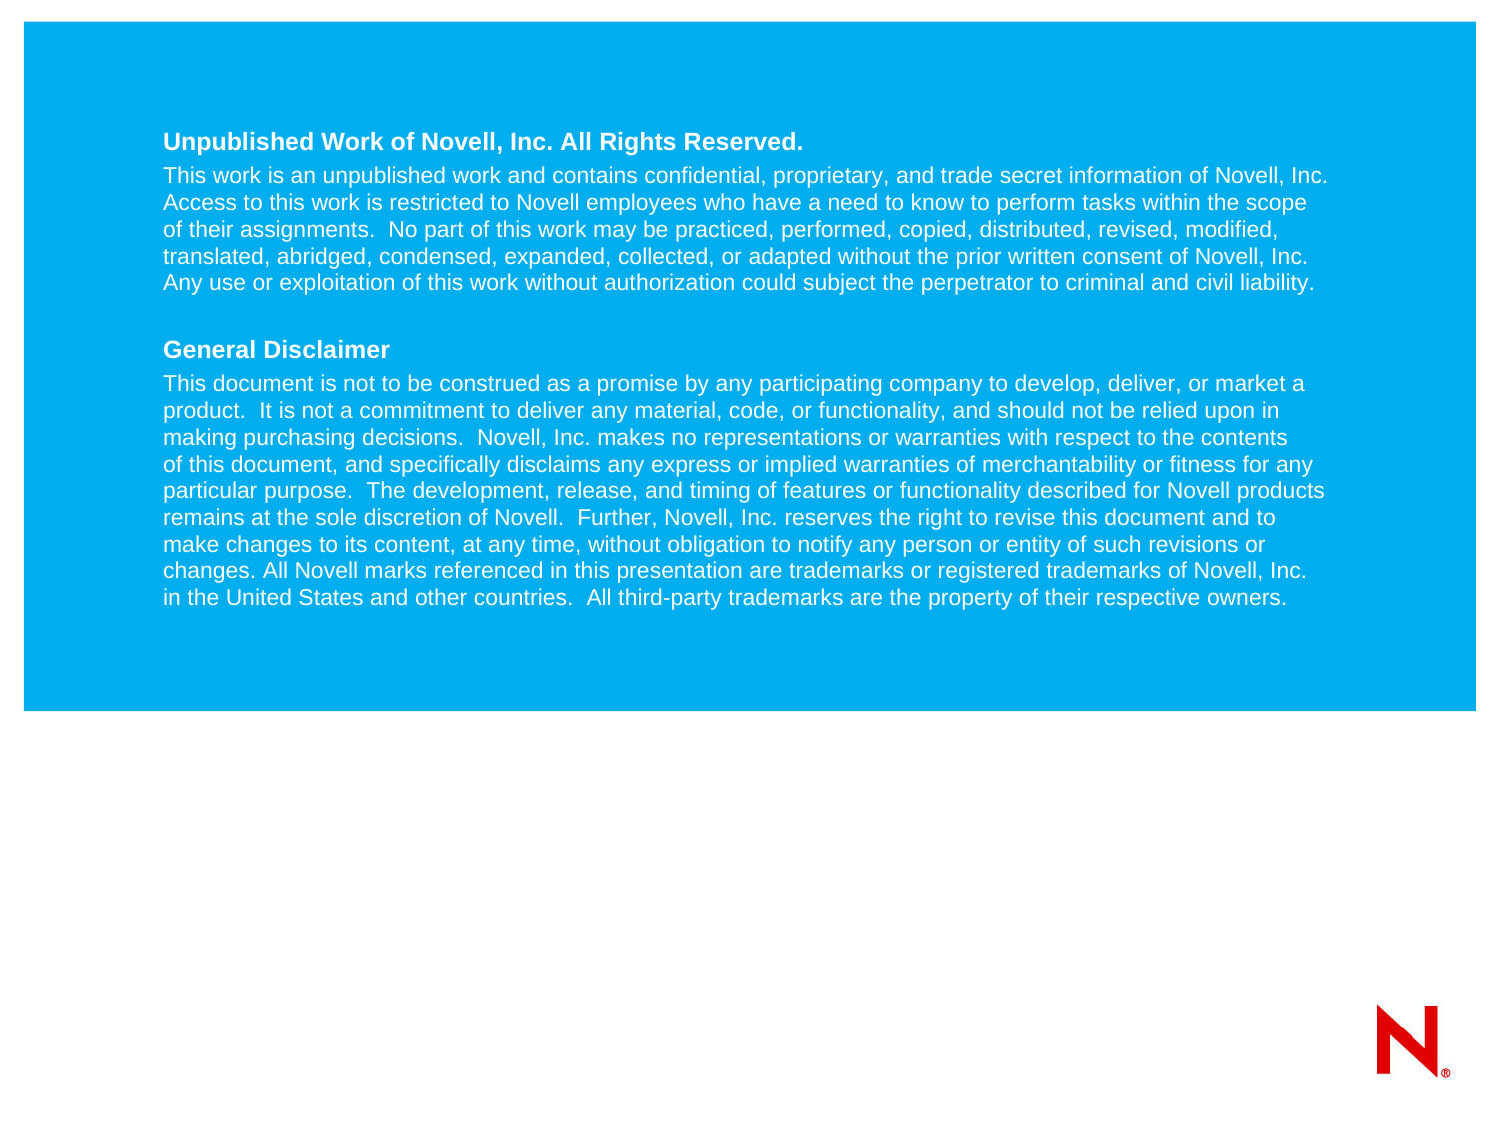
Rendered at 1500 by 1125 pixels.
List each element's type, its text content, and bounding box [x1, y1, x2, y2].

picture [1372, 1001, 1453, 1081]
list Unpublished Work of Novell, Inc. All Rights Reserved. This work is an unpublished work and contains confidential, proprietary, and trade secret information of Novell, Inc. Access to this work is restricted to Novell employees who have a need to know to perform tasks within the scope of their assignments. No part of this work may be practiced, performed, copied, distributed, revised, modified, translated, abridged, condensed, expanded, collected, or adapted without the prior written consent of Novell, Inc. Any use or exploitation of this work without authorization could subject the perpetrator to criminal and civil liability. General Disclaimer This document is not to be construed as a promise by any participating company to develop, deliver, or market a product. It is not a commitment to deliver any material, code, or functionality, and should not be relied upon in making purchasing decisions. Novell, Inc. makes no representations or warranties with respect to the contents of this document, and specifically disclaims any express or implied warranties of merchantability or fitness for any particular purpose. The development, release, and timing of features or functionality described for Novell products remains at the sole discretion of Novell. Further, Novell, Inc. reserves the right to revise this document and to make changes to its content, at any time, without obligation to notify any person or entity of such revisions or changes. All Novell marks referenced in this presentation are trademarks or registered trademarks of Novell, Inc. in the United States and other countries. All third-party trademarks are the property of their respective owners. [163, 126, 1332, 659]
